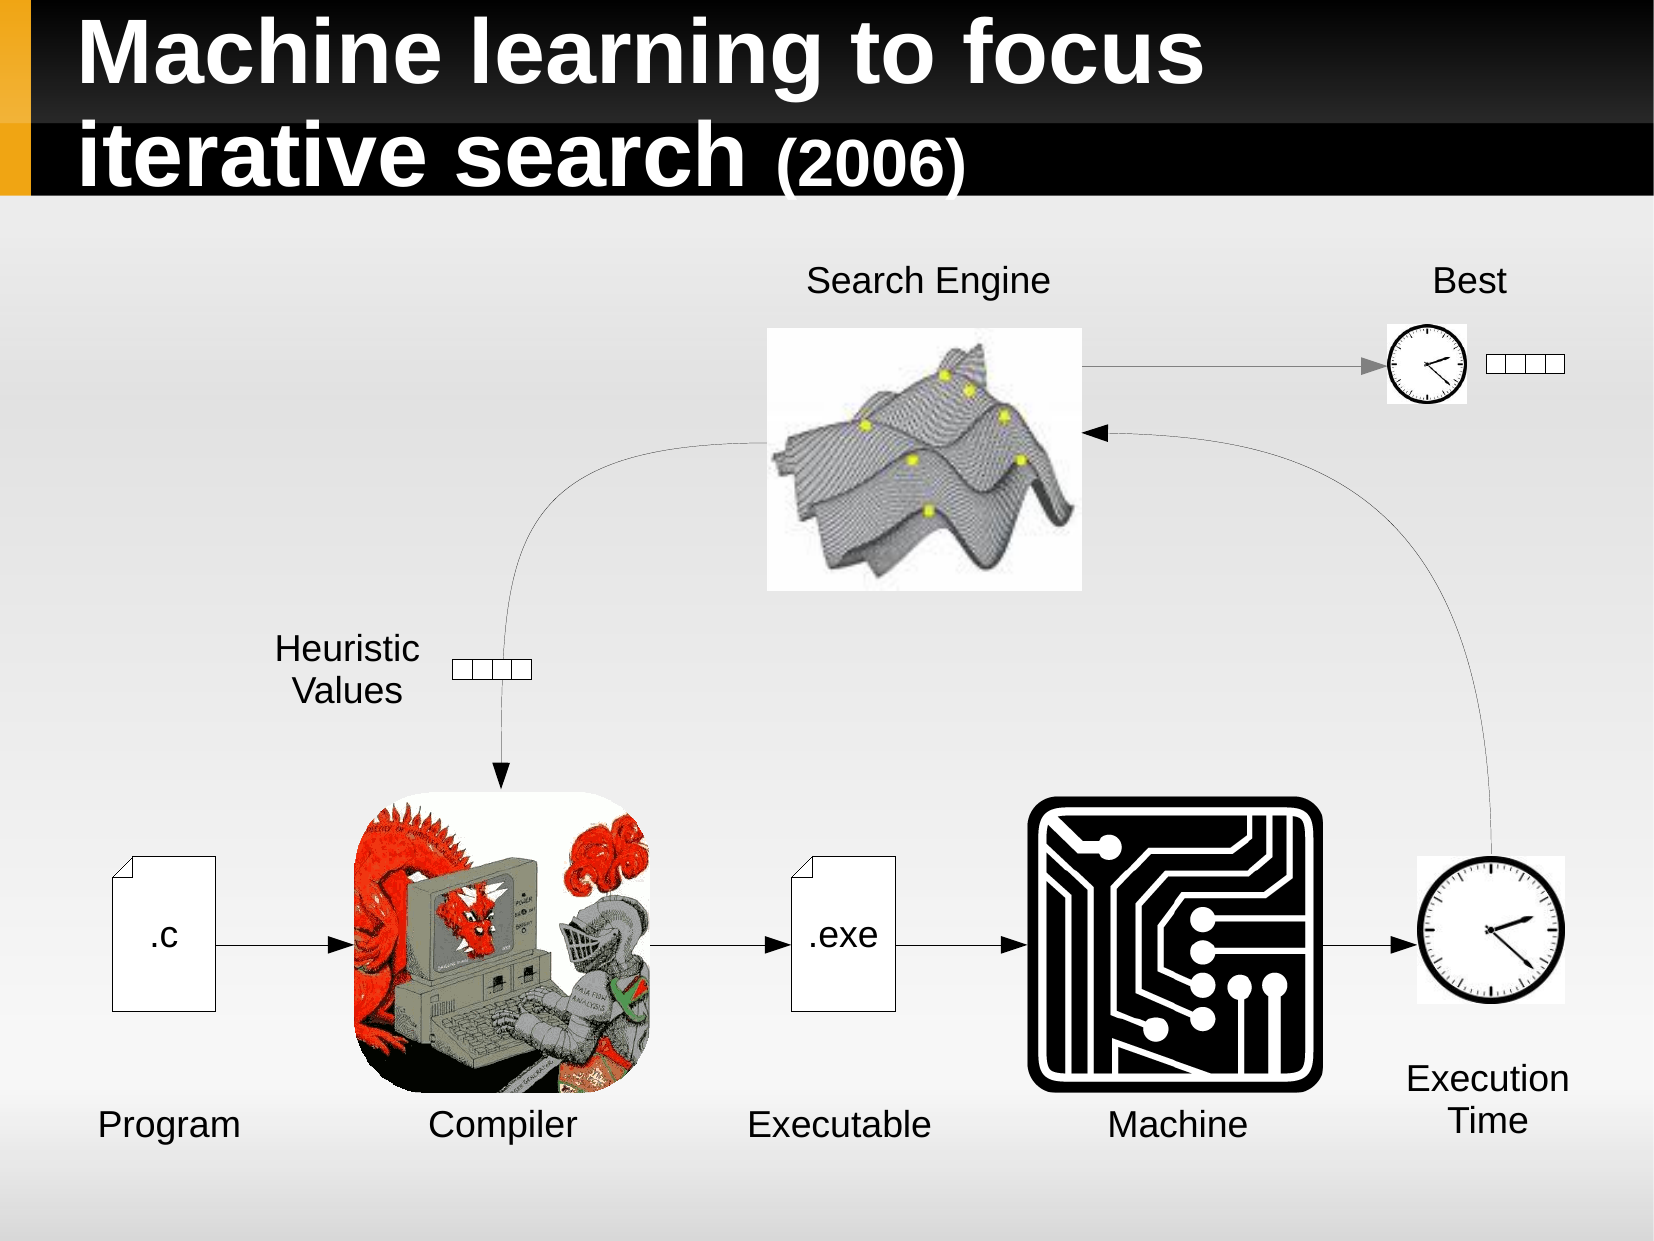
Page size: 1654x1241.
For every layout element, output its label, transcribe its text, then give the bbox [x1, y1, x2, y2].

text_box Machine [1092, 1096, 1264, 1158]
text_box Program [82, 1096, 256, 1158]
text_box [112, 856, 133, 878]
text_box Best [1417, 251, 1523, 313]
title Machine learning to focus iterative search (2006) [76, 0, 1565, 222]
picture [0, 0, 1654, 1241]
text_box [452, 659, 532, 680]
text_box Execution Time [1391, 1049, 1585, 1158]
text_box .exe [791, 856, 896, 1012]
text_box Executable [732, 1096, 947, 1158]
text_box .c [112, 856, 216, 1012]
text_box [791, 856, 813, 878]
text_box [1486, 354, 1565, 374]
text_box Heuristic Values [259, 620, 436, 758]
text_box Compiler [413, 1096, 593, 1158]
text_box Search Engine [791, 251, 1067, 313]
